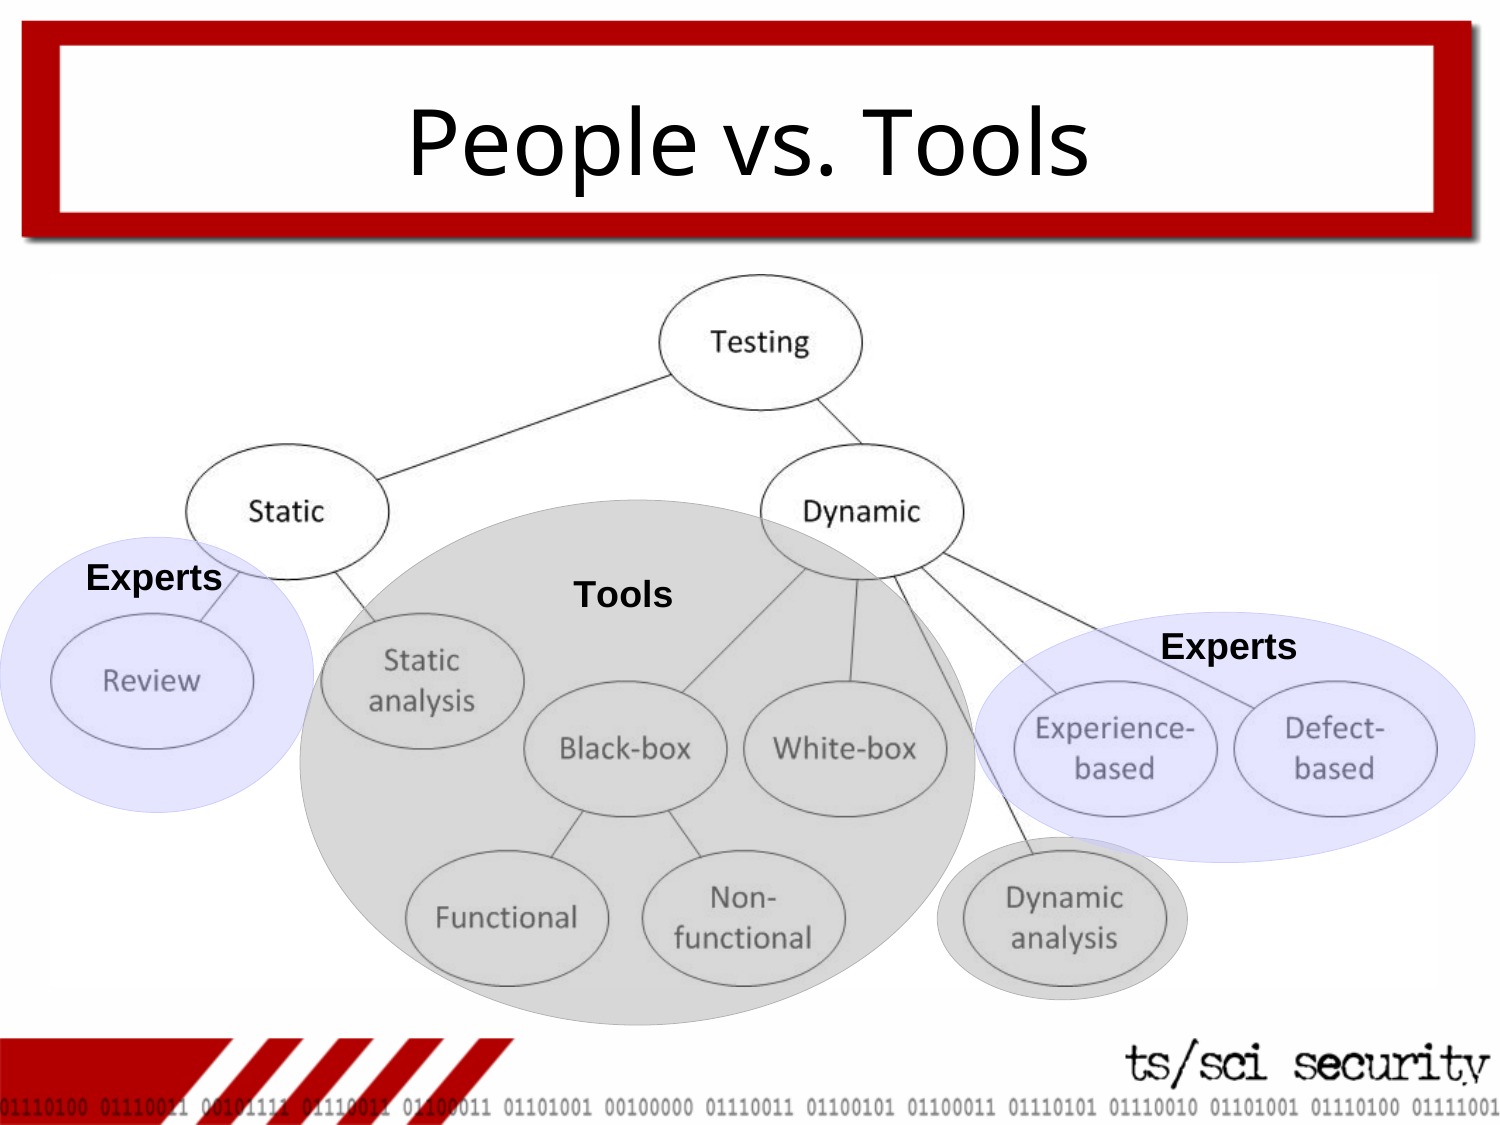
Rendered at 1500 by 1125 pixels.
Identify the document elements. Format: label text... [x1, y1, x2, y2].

text_box [0, 500, 1476, 1026]
title People vs. Tools [75, 21, 1423, 257]
picture [0, 0, 1500, 1125]
text_box Experts [1145, 614, 1313, 676]
text_box Experts [70, 544, 238, 606]
text_box [108, 537, 206, 544]
text_box Tools [558, 562, 689, 623]
